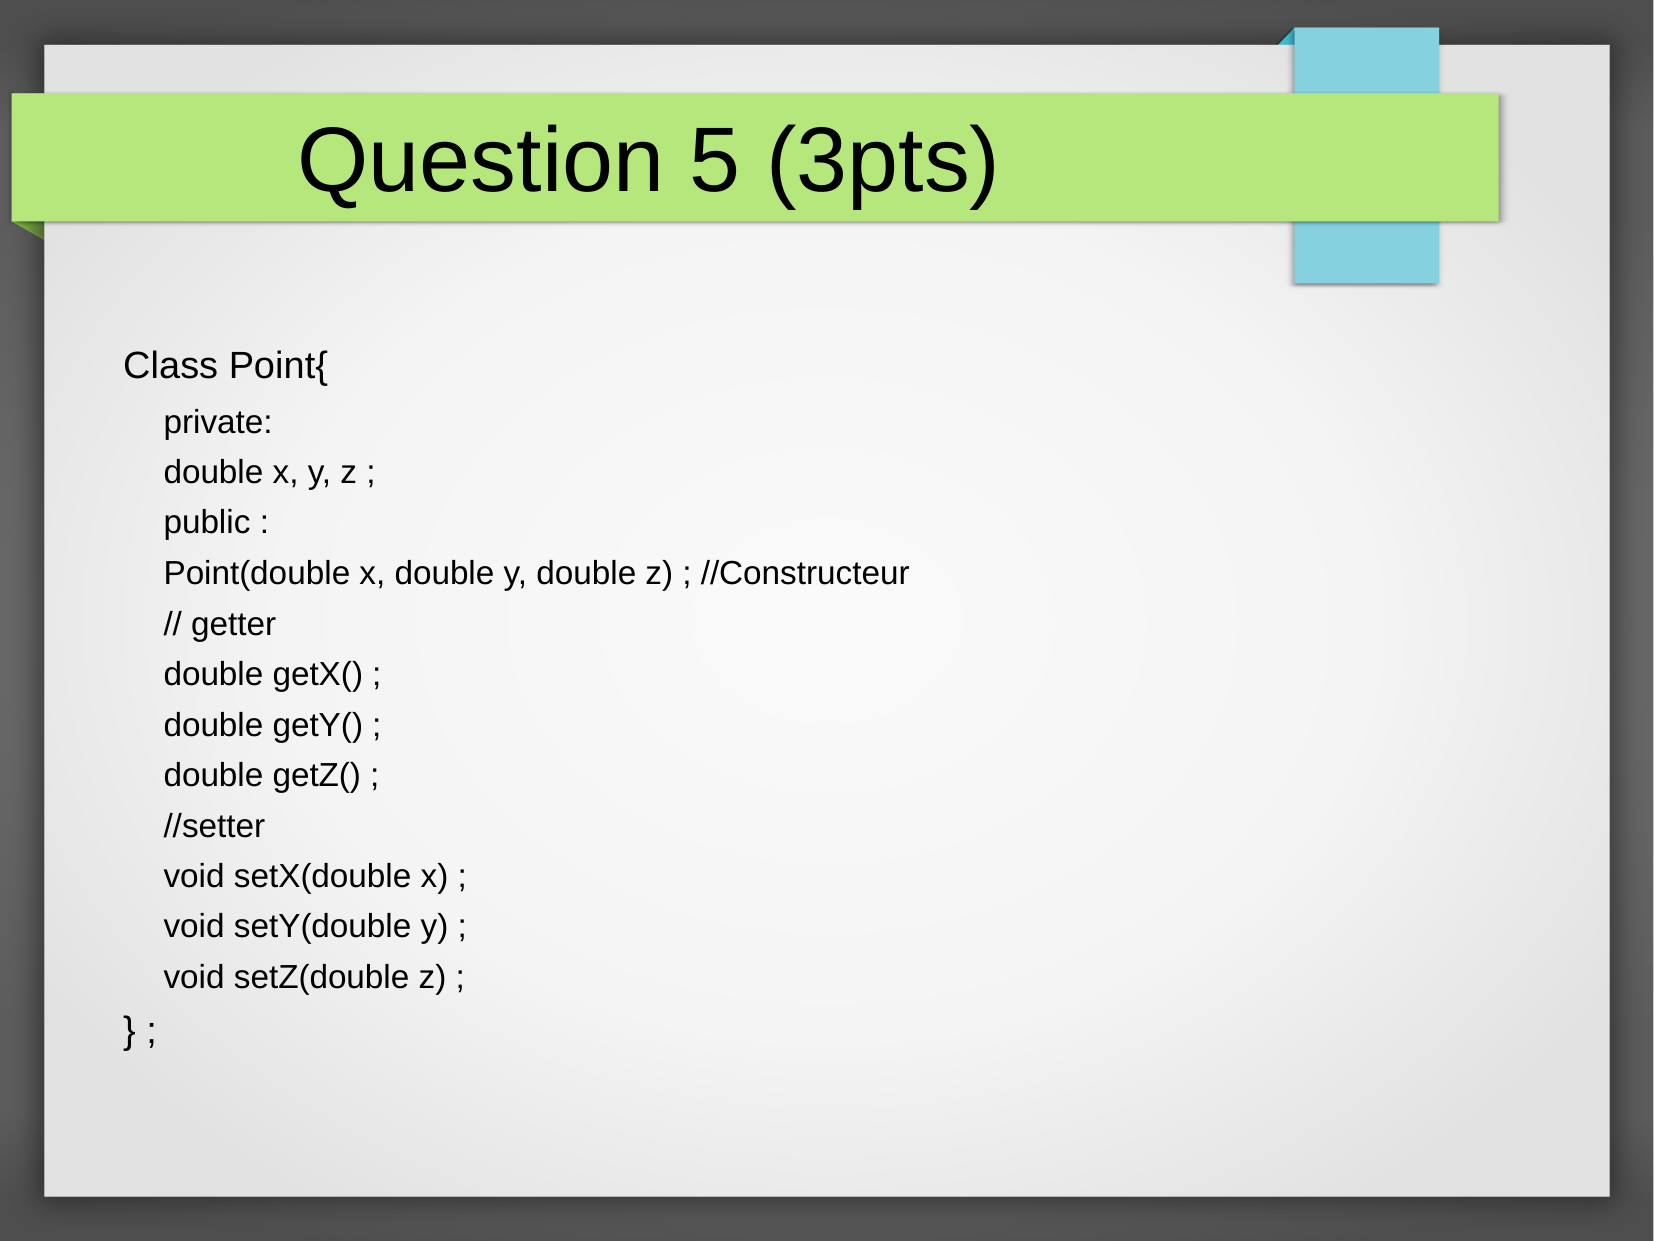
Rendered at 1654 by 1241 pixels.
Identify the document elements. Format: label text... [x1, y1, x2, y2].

title Question 5 (3pts) [70, 106, 1229, 213]
picture [0, 0, 1654, 1241]
list Class Point{ private: double x, y, z ; public : Point(double x, double y, double z) ; //Constructeur // getter double getX() ; double getY() ; double getZ() ; //setter void setX(double x) ; void setY(double y) ; void setZ(double z) ; } ; [82, 343, 1538, 1063]
